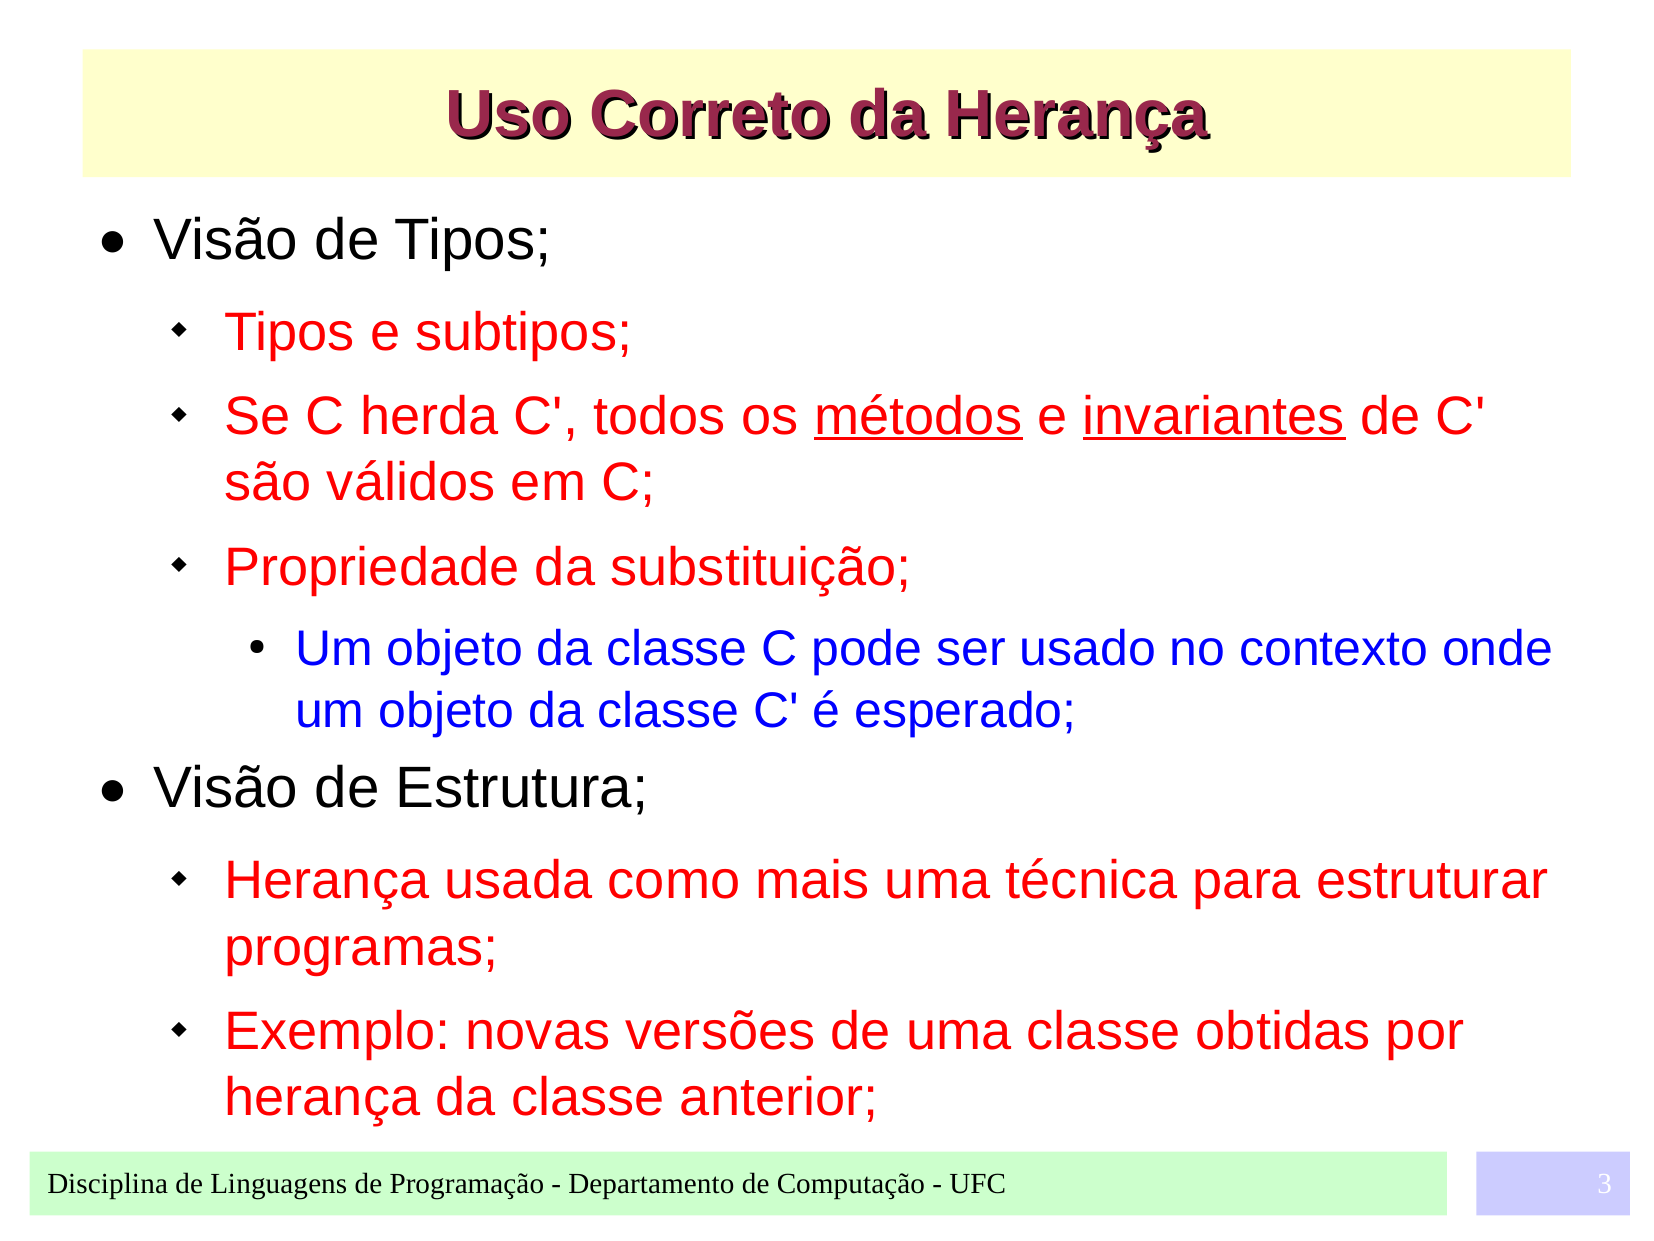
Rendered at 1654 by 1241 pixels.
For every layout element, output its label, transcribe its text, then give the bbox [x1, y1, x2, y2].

title Uso Correto da Herança [82, 49, 1571, 178]
list Visão de Tipos; Tipos e subtipos; Se C herda C', todos os métodos e invariantes de C' são válidos em C; Propriedade da substituição; Um objeto da classe C pode ser usado no contexto onde um objeto da classe C' é esperado; Visão de Estrutura; Herança usada como mais uma técnica para estruturar programas; Exemplo: novas versões de uma classe obtidas por herança da classe anterior; [82, 206, 1571, 1152]
